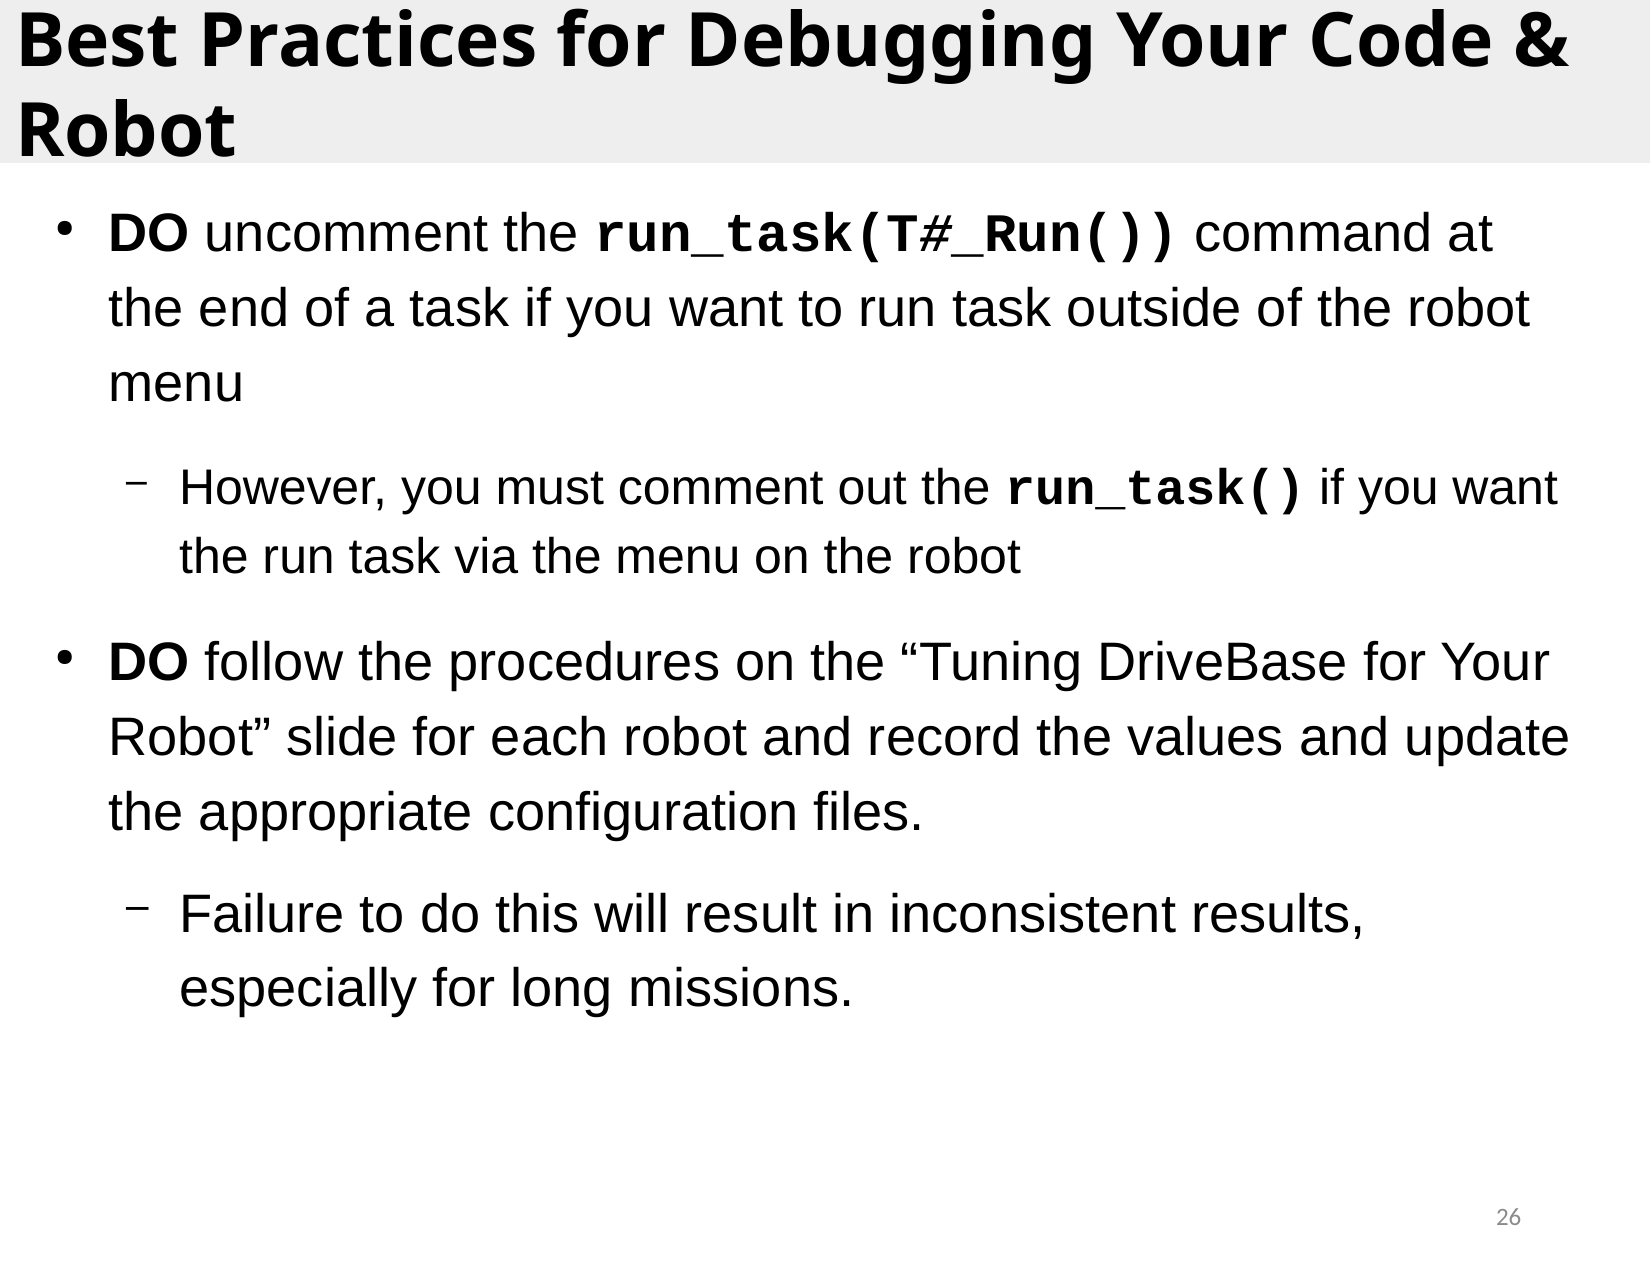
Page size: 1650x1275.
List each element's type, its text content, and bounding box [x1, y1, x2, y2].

list DO uncomment the run_task(T#_Run()) command at the end of a task if you want to run task outside of the robot menu However, you must comment out the run_task() if you want the run task via the menu on the robot DO follow the procedures on the “Tuning DriveBase for Your Robot” slide for each robot and record the values and update the appropriate configuration files. Failure to do this will result in inconsistent results, especially for long missions. [37, 187, 1576, 1238]
title Best Practices for Debugging Your Code & Robot [0, 0, 1650, 163]
